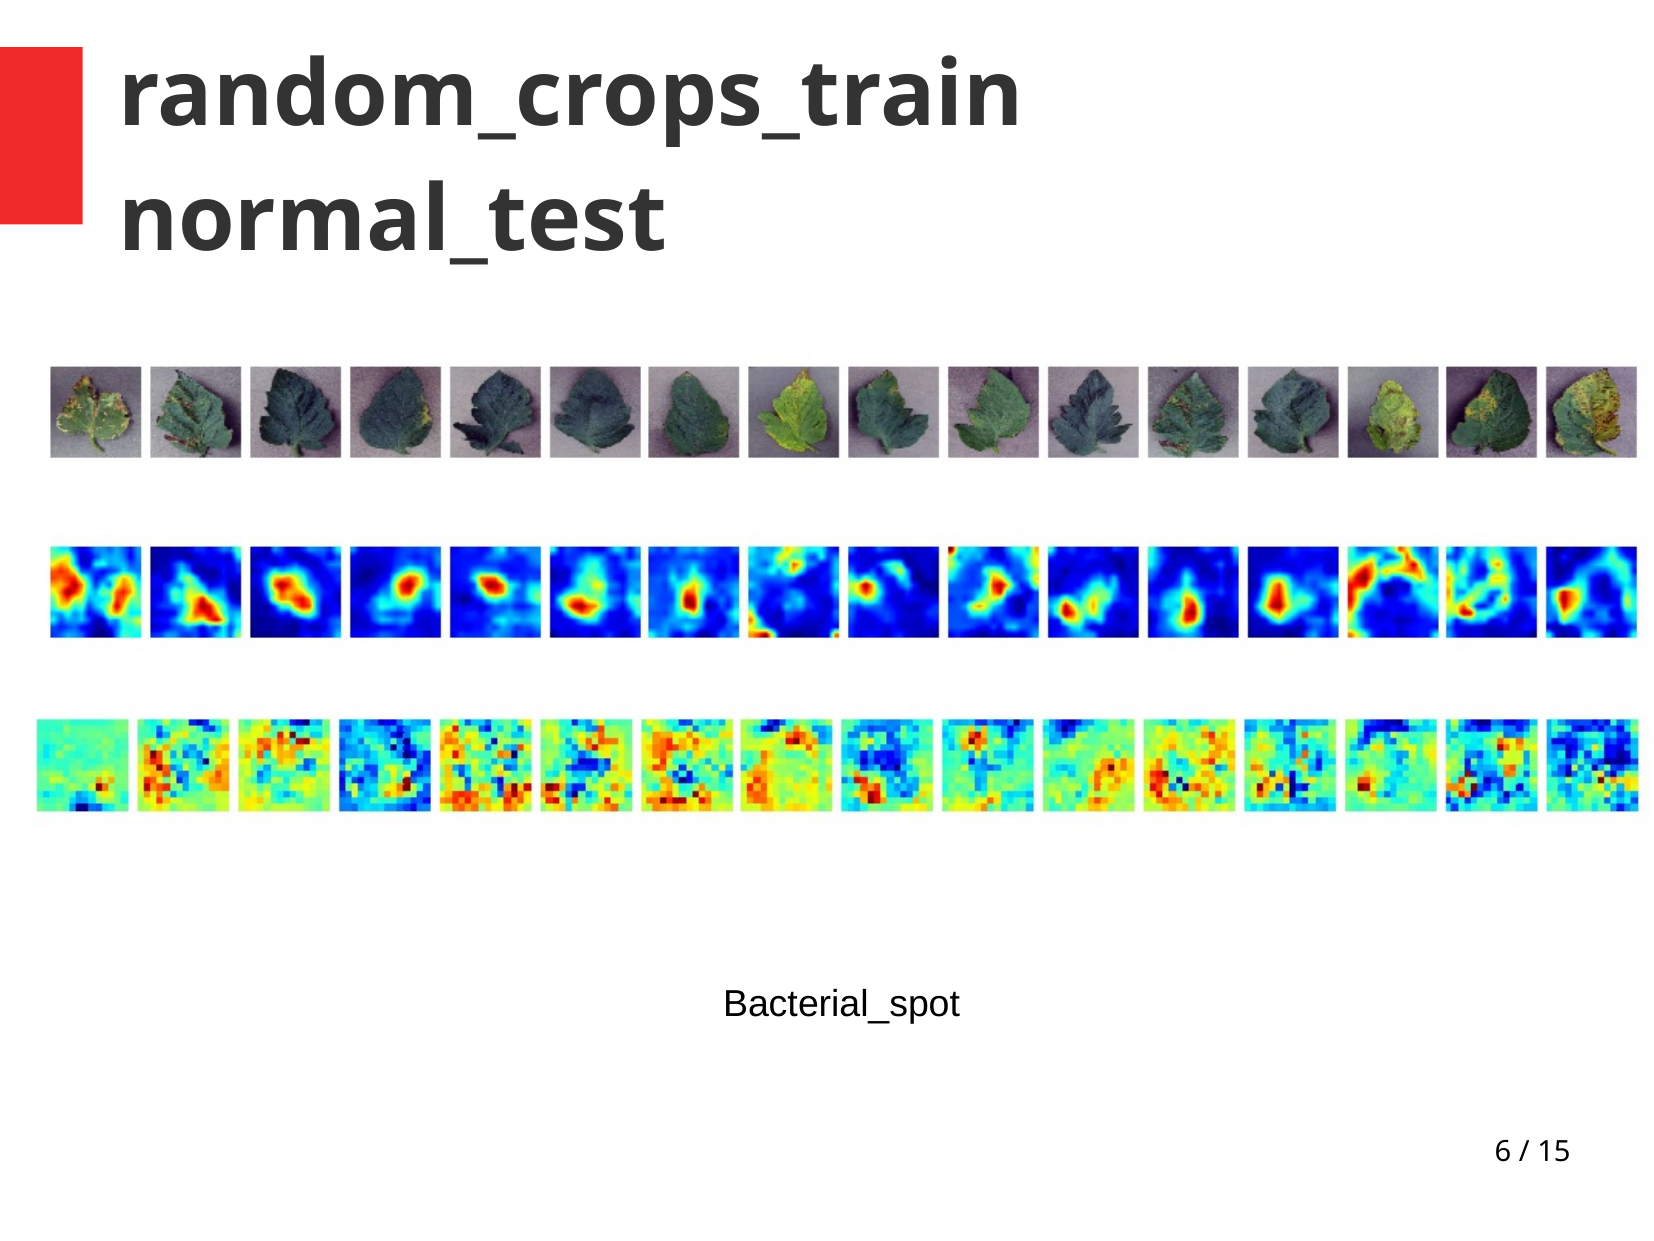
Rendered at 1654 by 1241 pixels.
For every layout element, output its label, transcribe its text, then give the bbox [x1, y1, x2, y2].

picture [0, 530, 1654, 676]
text_box Bacterial_spot [708, 975, 976, 1032]
title random_crops_train normal_test [118, 45, 1571, 260]
picture [0, 704, 1654, 850]
picture [0, 350, 1654, 496]
